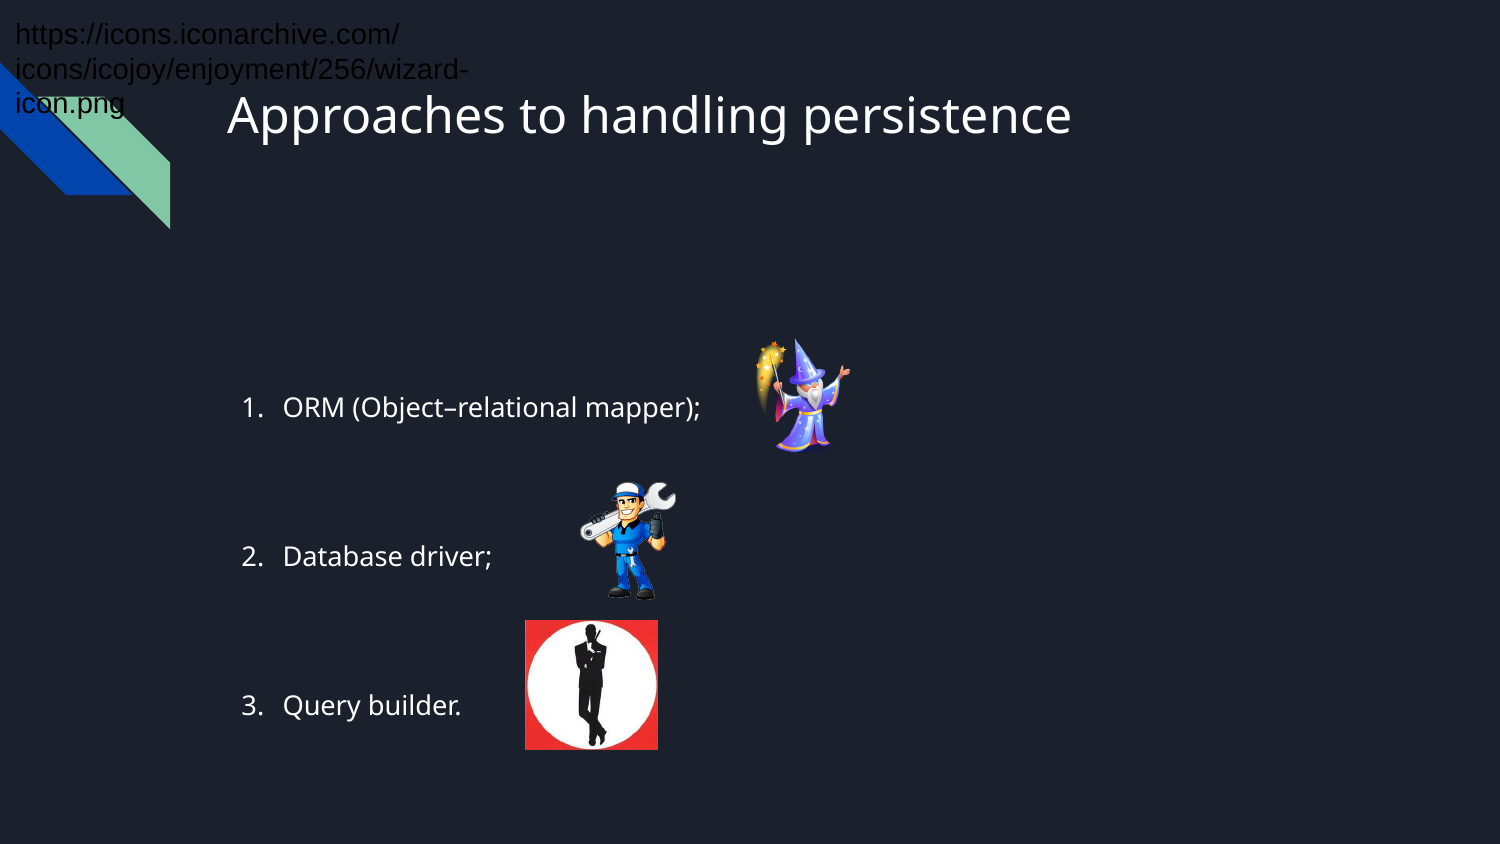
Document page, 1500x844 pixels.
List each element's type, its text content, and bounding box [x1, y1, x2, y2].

text_box https://icons.iconarchive.com/icons/icojoy/enjoyment/256/wizard-icon.png [0, 0, 493, 135]
picture [580, 482, 676, 601]
title Approaches to handling persistence [212, 64, 1368, 215]
list ORM (Object–relational mapper); Database driver; Query builder. [212, 261, 1368, 740]
picture [525, 620, 658, 751]
picture [744, 337, 863, 456]
